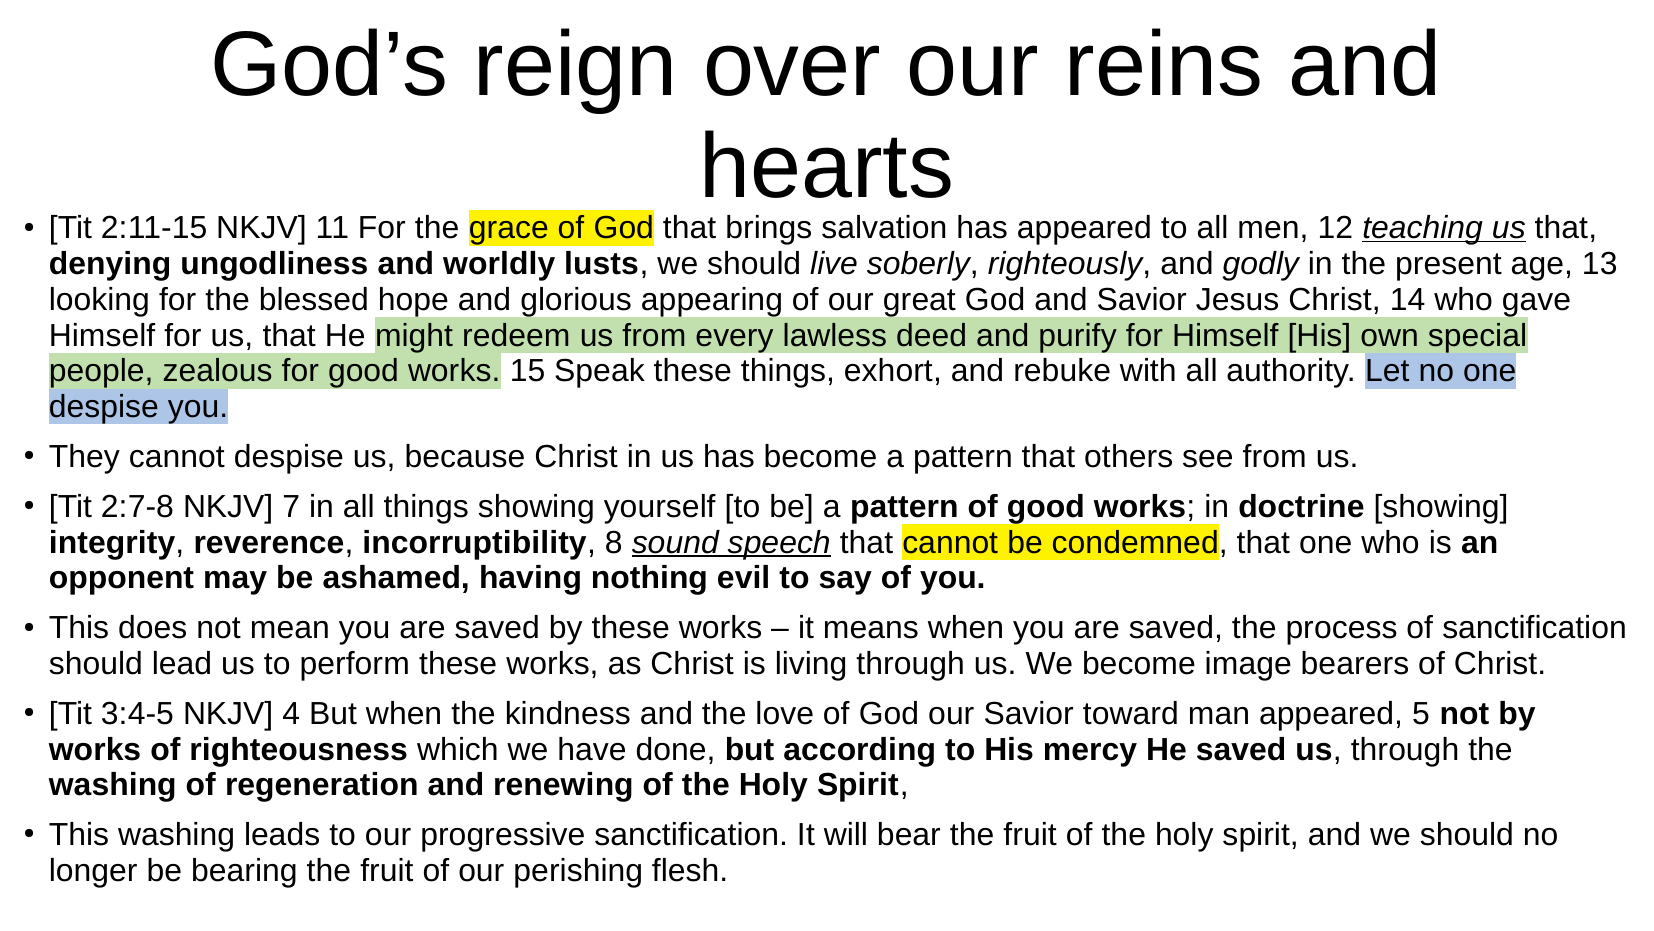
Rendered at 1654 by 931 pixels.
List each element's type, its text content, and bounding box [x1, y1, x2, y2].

list [Tit 2:11-15 NKJV] 11 For the grace of God that brings salvation has appeared to all men, 12 teaching us that, denying ungodliness and worldly lusts, we should live soberly, righteously, and godly in the present age, 13 looking for the blessed hope and glorious appearing of our great God and Savior Jesus Christ, 14 who gave Himself for us, that He might redeem us from every lawless deed and purify for Himself [His] own special people, zealous for good works. 15 Speak these things, exhort, and rebuke with all authority. Let no one despise you. They cannot despise us, because Christ in us has become a pattern that others see from us. [Tit 2:7-8 NKJV] 7 in all things showing yourself [to be] a pattern of good works; in doctrine [showing] integrity, reverence, incorruptibility, 8 sound speech that cannot be condemned, that one who is an opponent may be ashamed, having nothing evil to say of you. This does not mean you are saved by these works – it means when you are saved, the process of sanctification should lead us to perform these works, as Christ is living through us. We become image bearers of Christ. [Tit 3:4-5 NKJV] 4 But when the kindness and the love of God our Savior toward man appeared, 5 not by works of righteousness which we have done, but according to His mercy He saved us, through the washing of regeneration and renewing of the Holy Spirit, This washing leads to our progressive sanctification. It will bear the fruit of the holy spirit, and we should no longer be bearing the fruit of our perishing flesh. [15, 210, 1636, 916]
title God’s reign over our reins and hearts [82, 12, 1571, 210]
